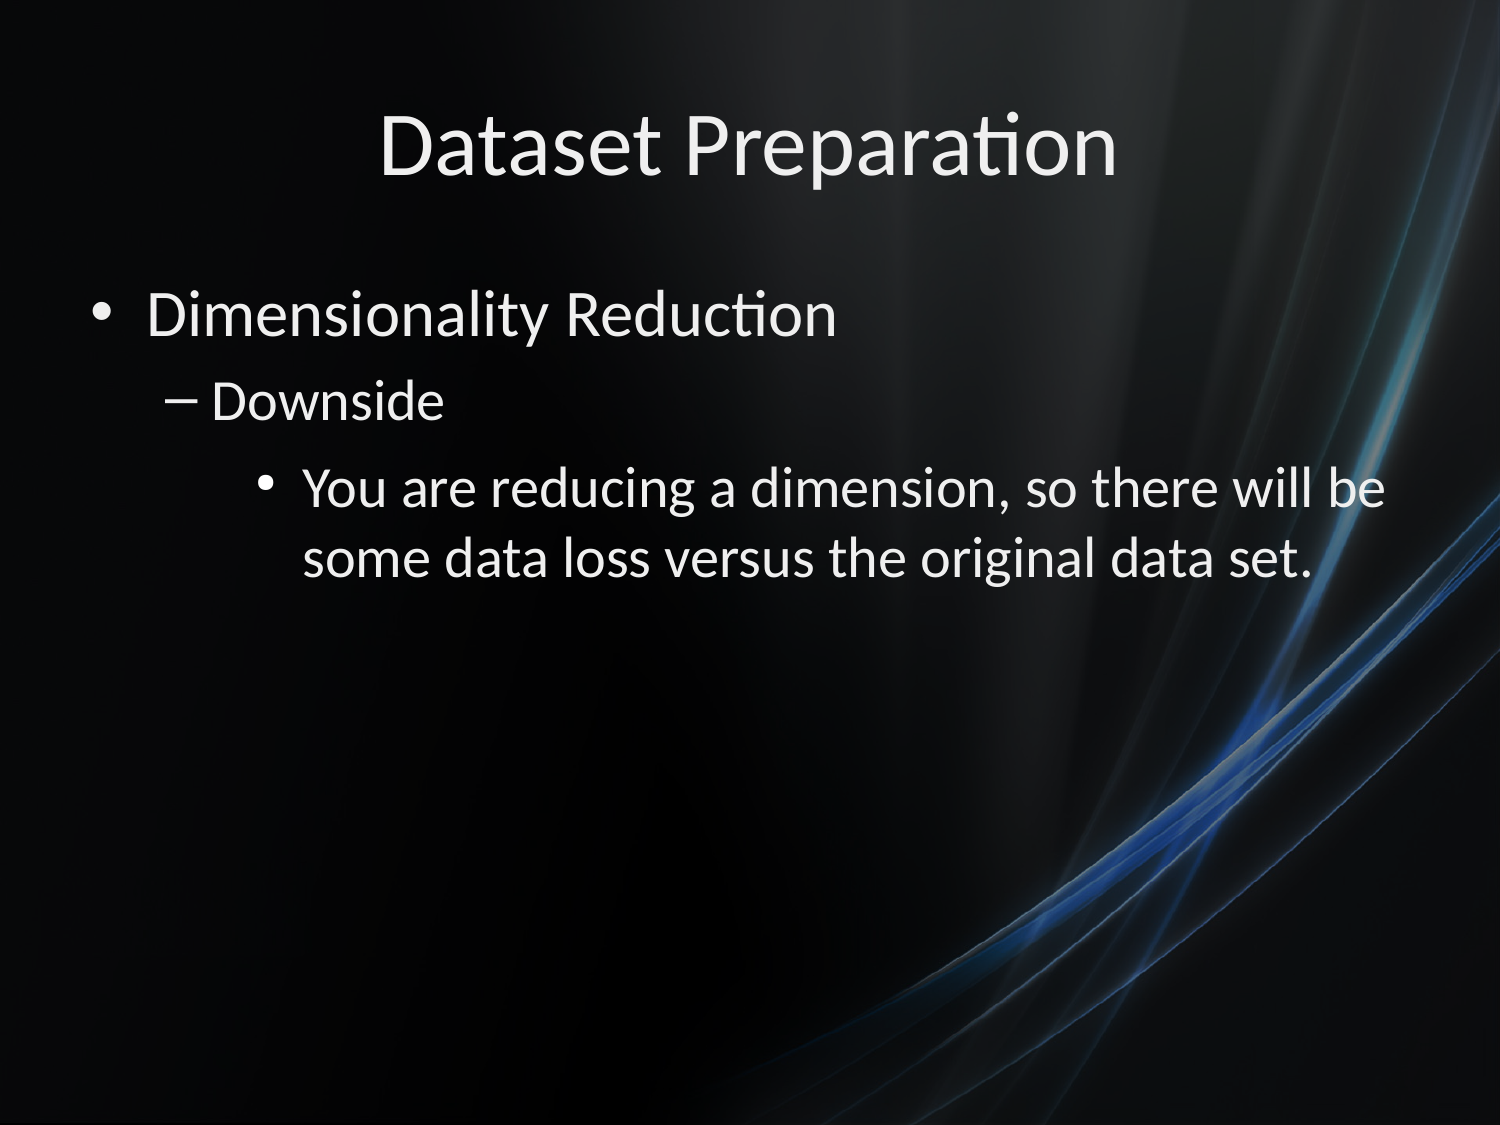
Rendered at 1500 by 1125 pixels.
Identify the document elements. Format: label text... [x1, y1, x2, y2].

picture [0, 0, 1500, 1125]
list Dimensionality Reduction Downside You are reducing a dimension, so there will be some data loss versus the original data set. [75, 262, 1425, 1005]
title Dataset Preparation [75, 45, 1425, 233]
